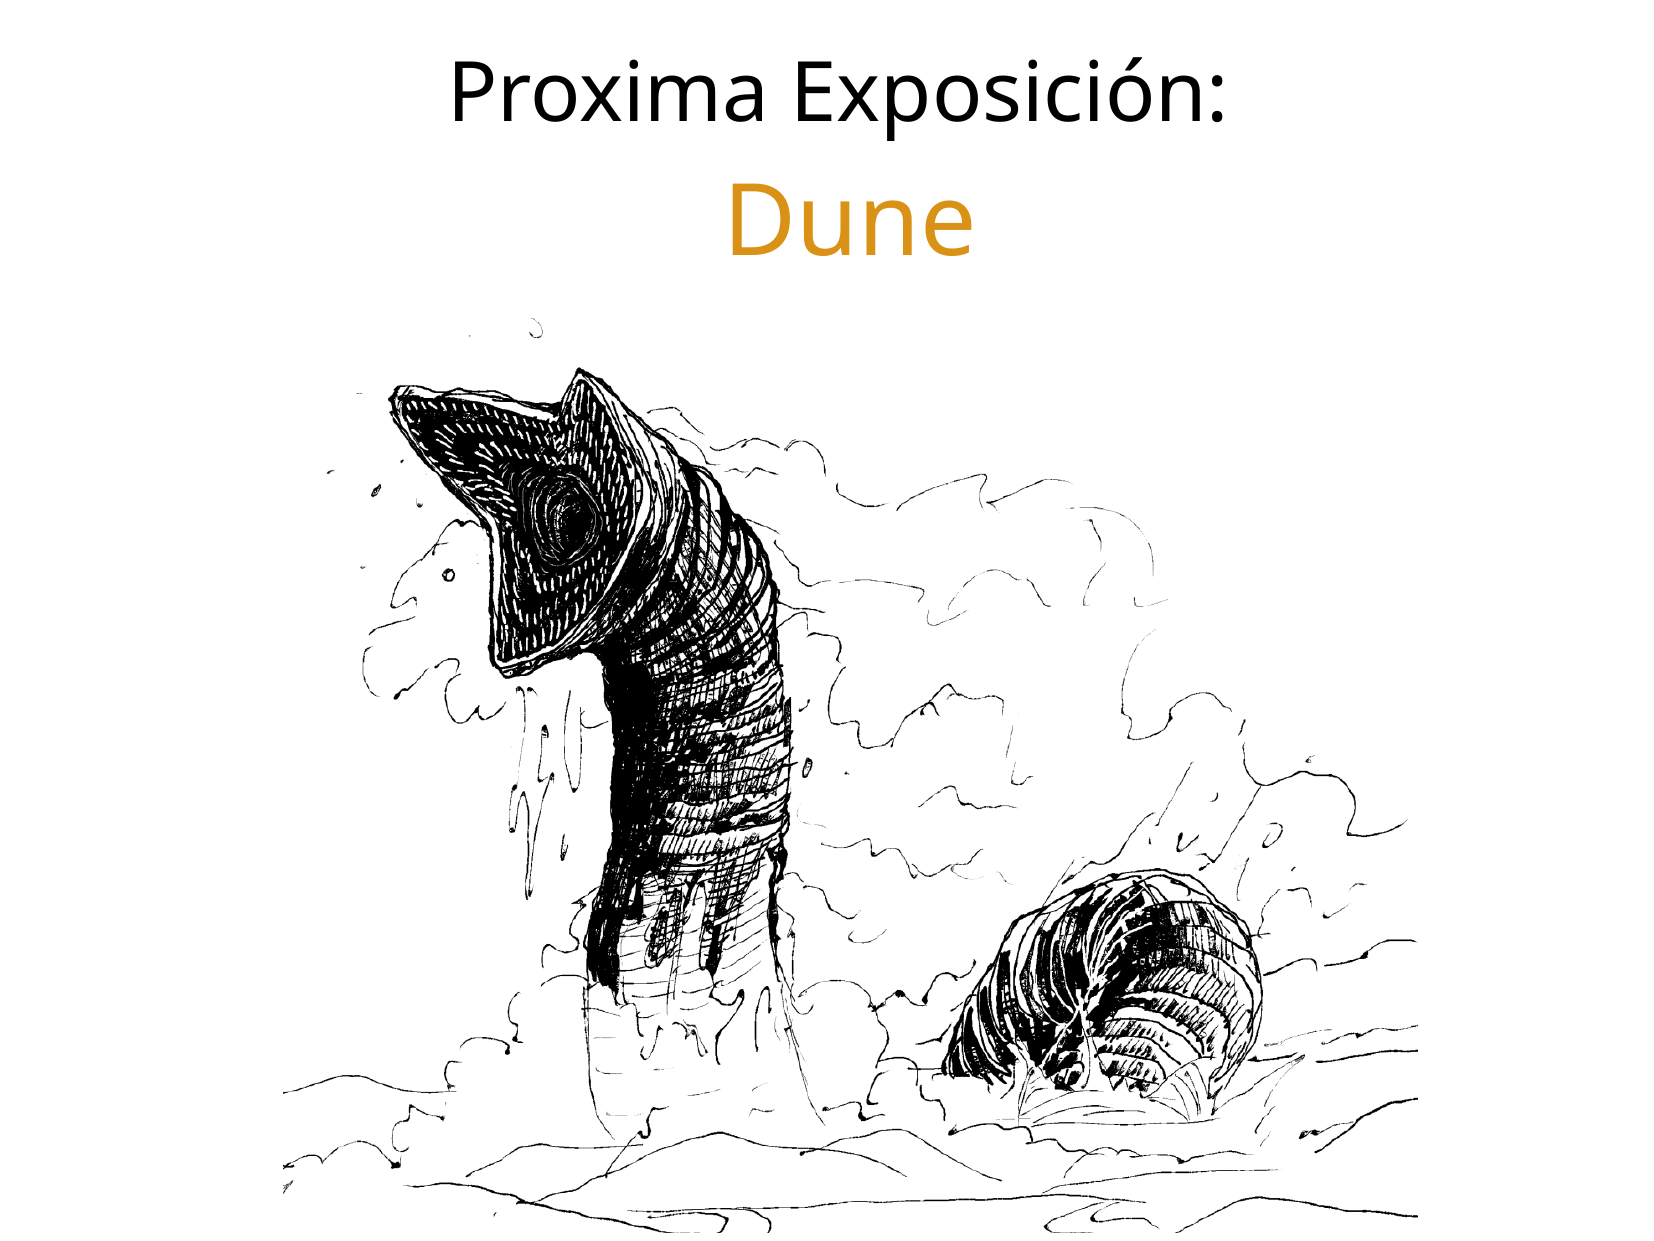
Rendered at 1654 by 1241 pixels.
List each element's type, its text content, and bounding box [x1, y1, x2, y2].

title Proxima Exposición: Dune [106, 29, 1595, 279]
picture [283, 315, 1418, 1233]
